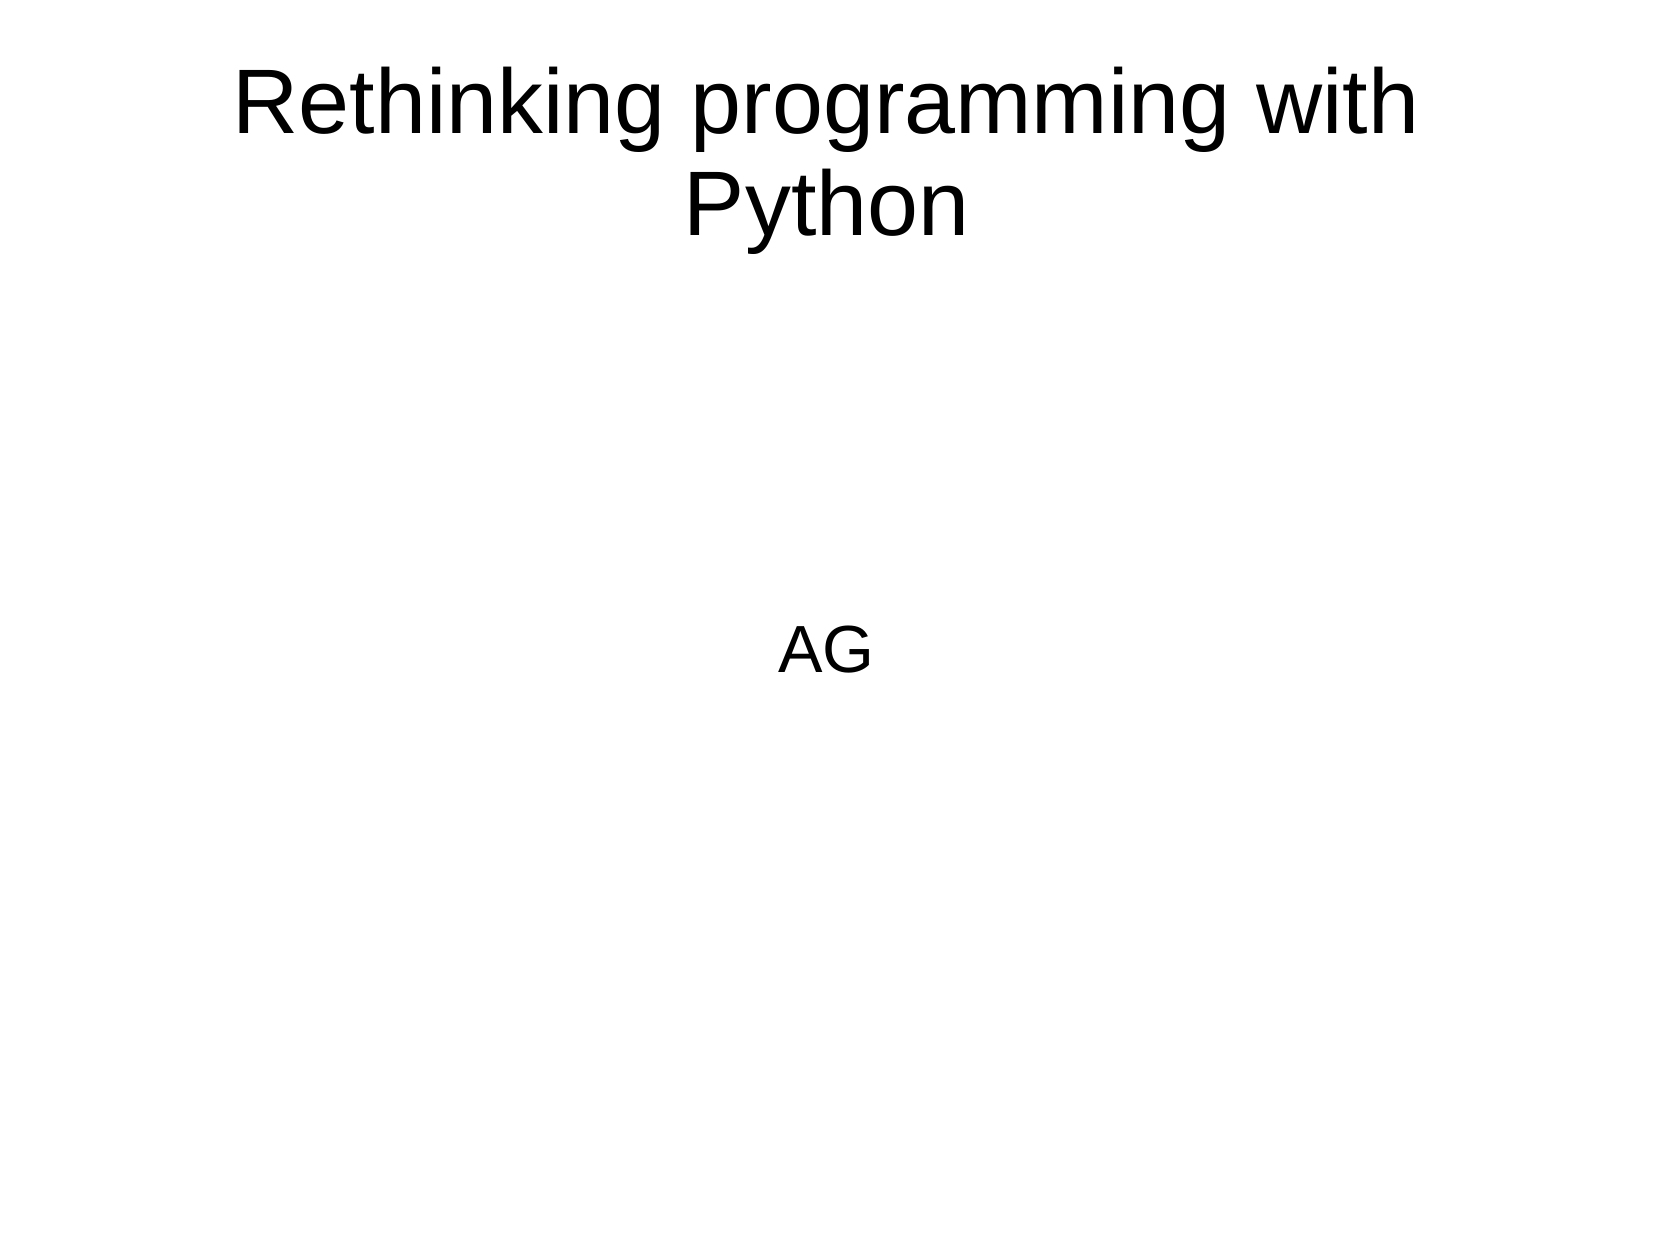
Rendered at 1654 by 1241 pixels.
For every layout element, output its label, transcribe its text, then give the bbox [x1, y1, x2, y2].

title Rethinking programming with Python [82, 49, 1571, 257]
subtitle AG [82, 290, 1571, 1010]
